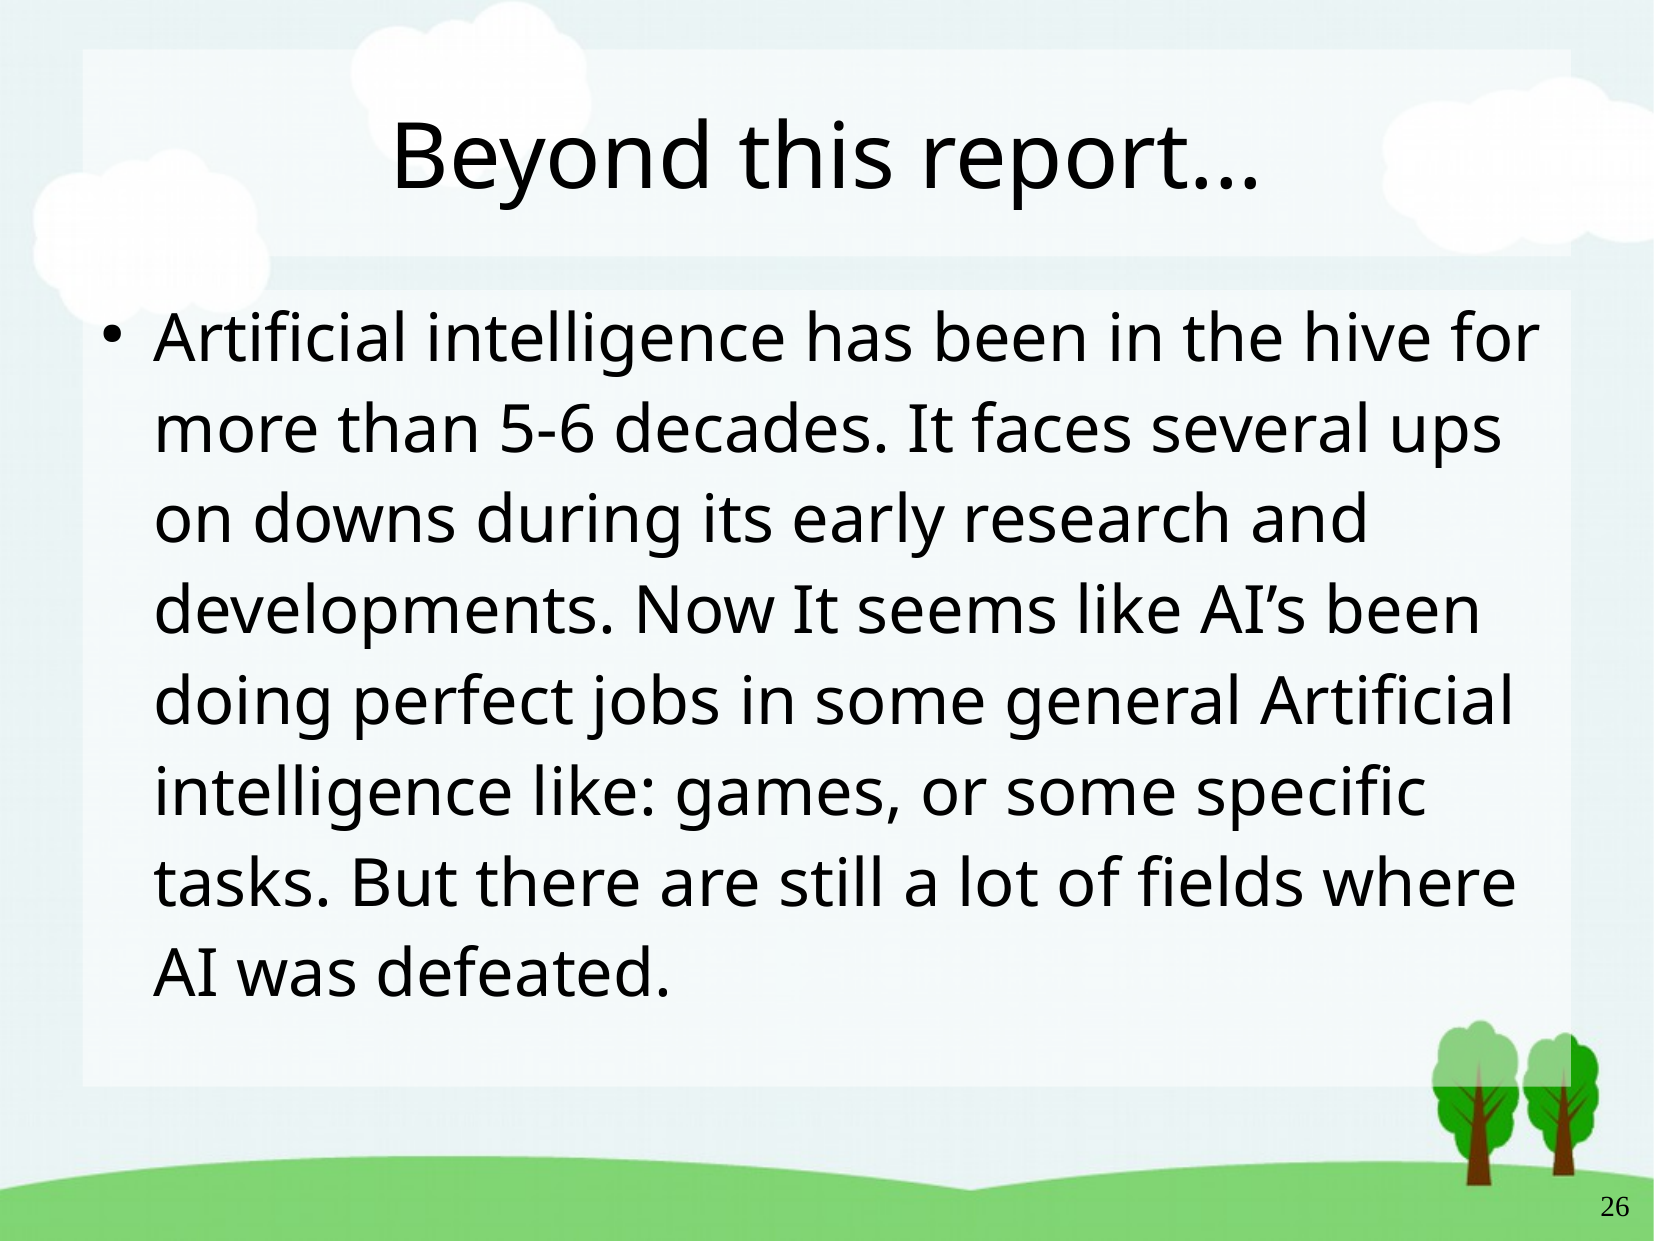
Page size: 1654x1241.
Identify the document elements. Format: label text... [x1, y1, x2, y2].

list Artificial intelligence has been in the hive for more than 5-6 decades. It faces several ups on downs during its early research and developments. Now It seems like AI’s been doing perfect jobs in some general Artificial intelligence like: games, or some specific tasks. But there are still a lot of fields where AI was defeated. [82, 290, 1571, 1087]
picture [0, 0, 1654, 1241]
title Beyond this report... [82, 49, 1571, 257]
